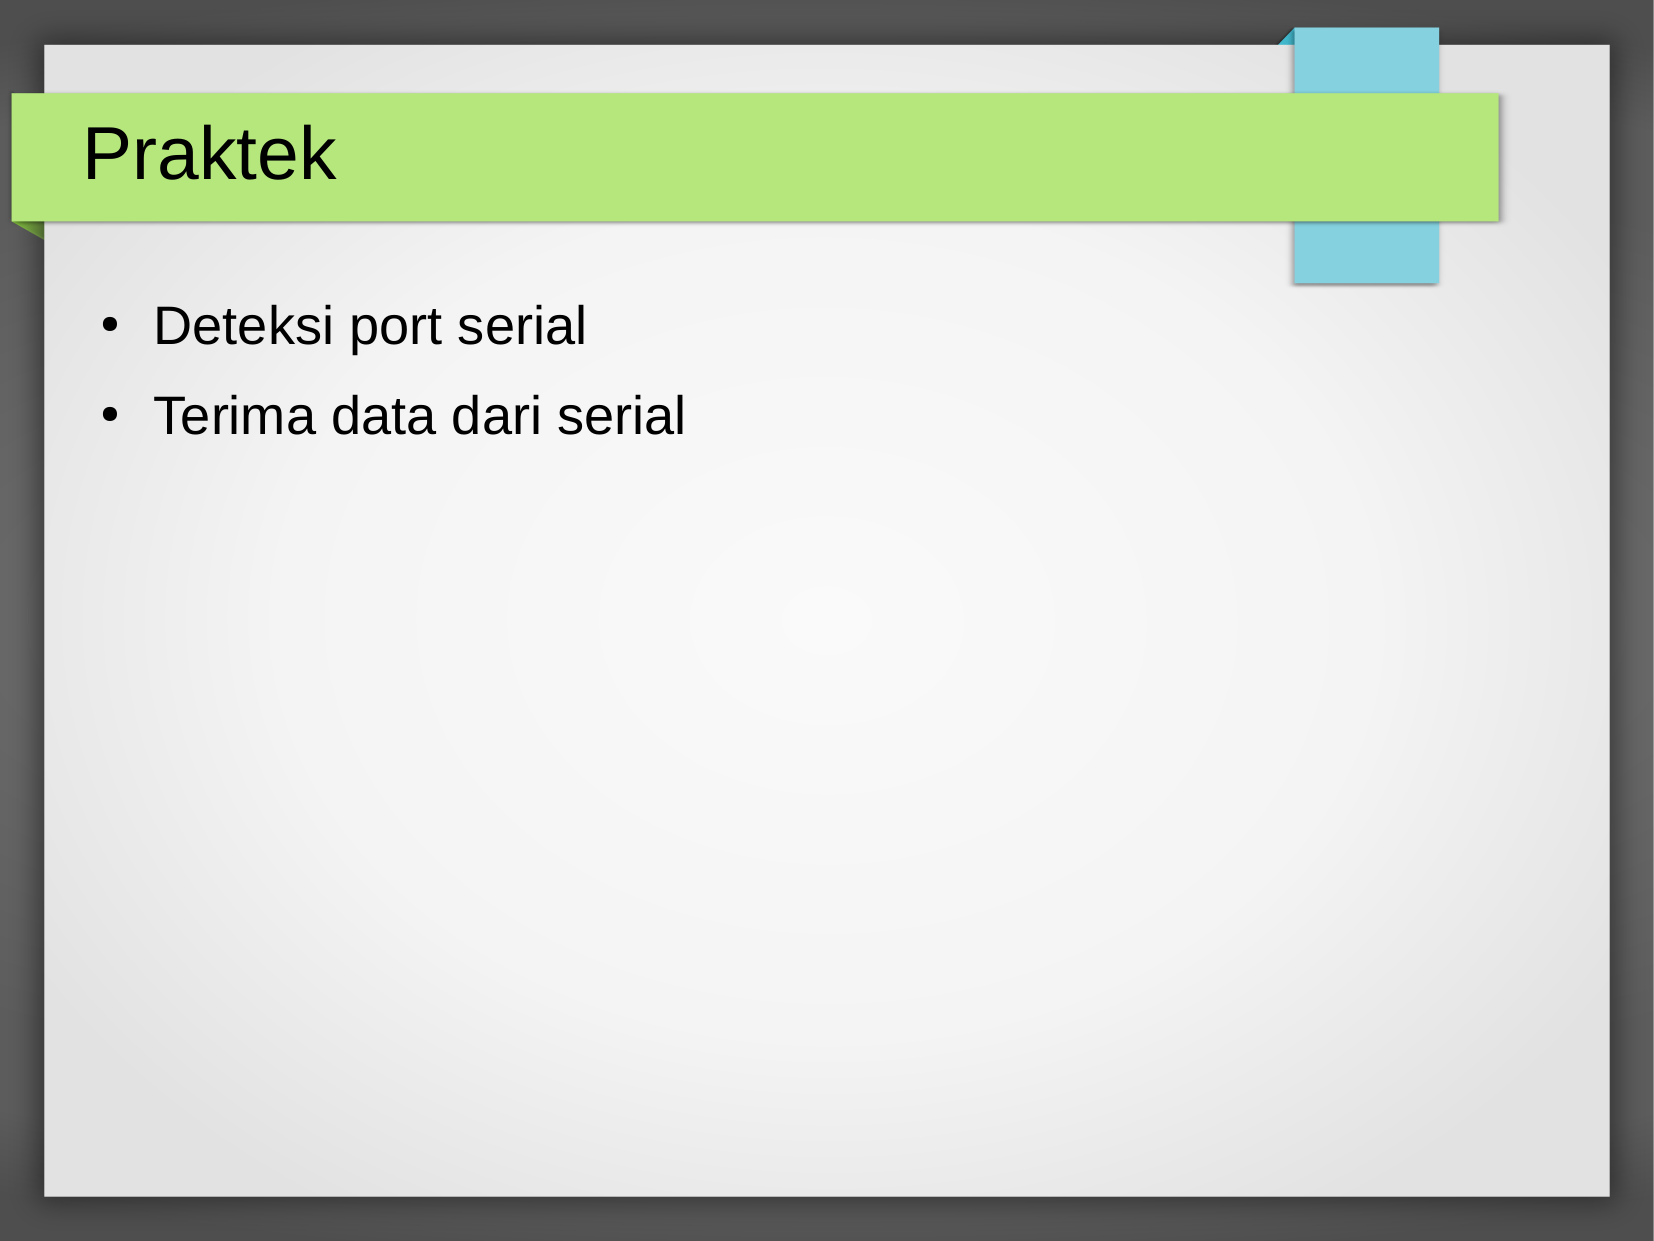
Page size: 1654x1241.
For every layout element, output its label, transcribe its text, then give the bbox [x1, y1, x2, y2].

list Deteksi port serial Terima data dari serial [82, 295, 1571, 1015]
picture [0, 0, 1654, 1241]
title Praktek [82, 94, 1264, 213]
